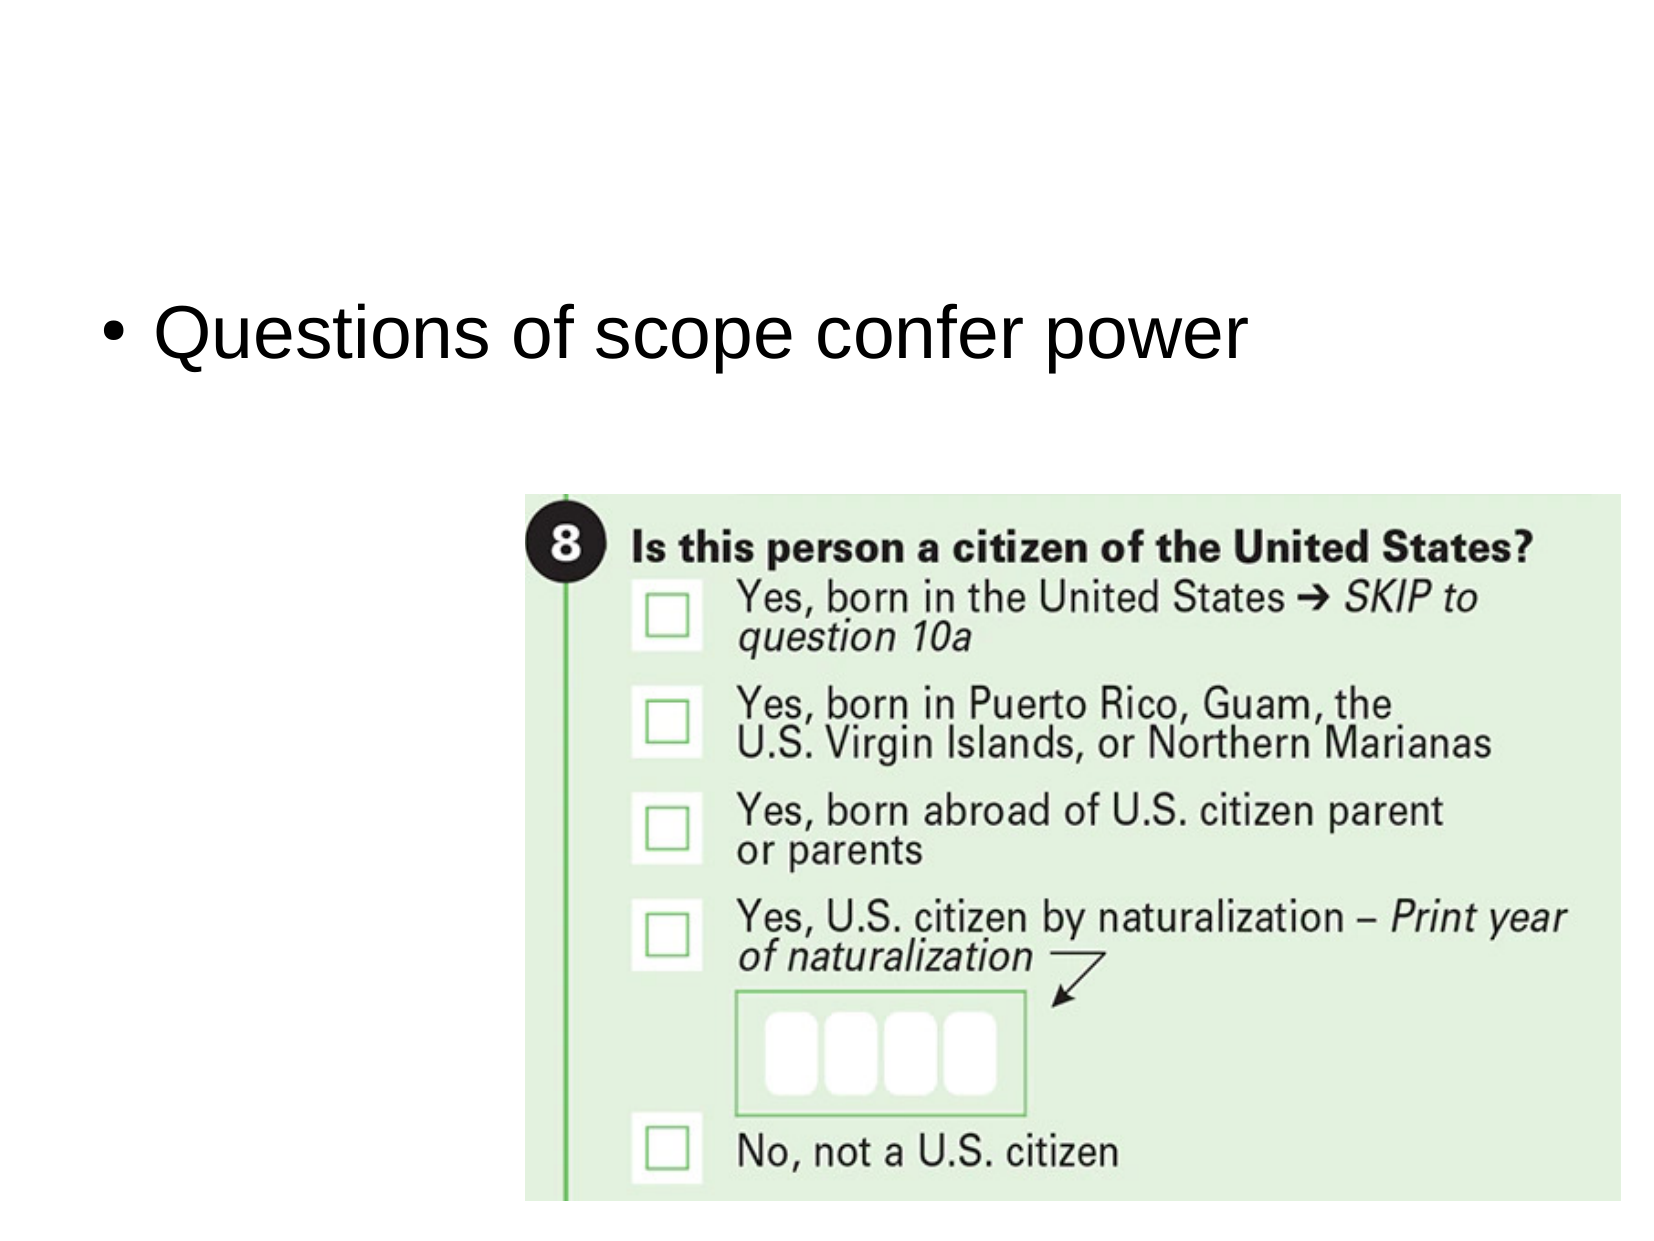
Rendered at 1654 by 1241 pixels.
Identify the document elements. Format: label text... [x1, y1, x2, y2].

picture [525, 494, 1621, 1201]
list Questions of scope confer power [82, 290, 1571, 1109]
